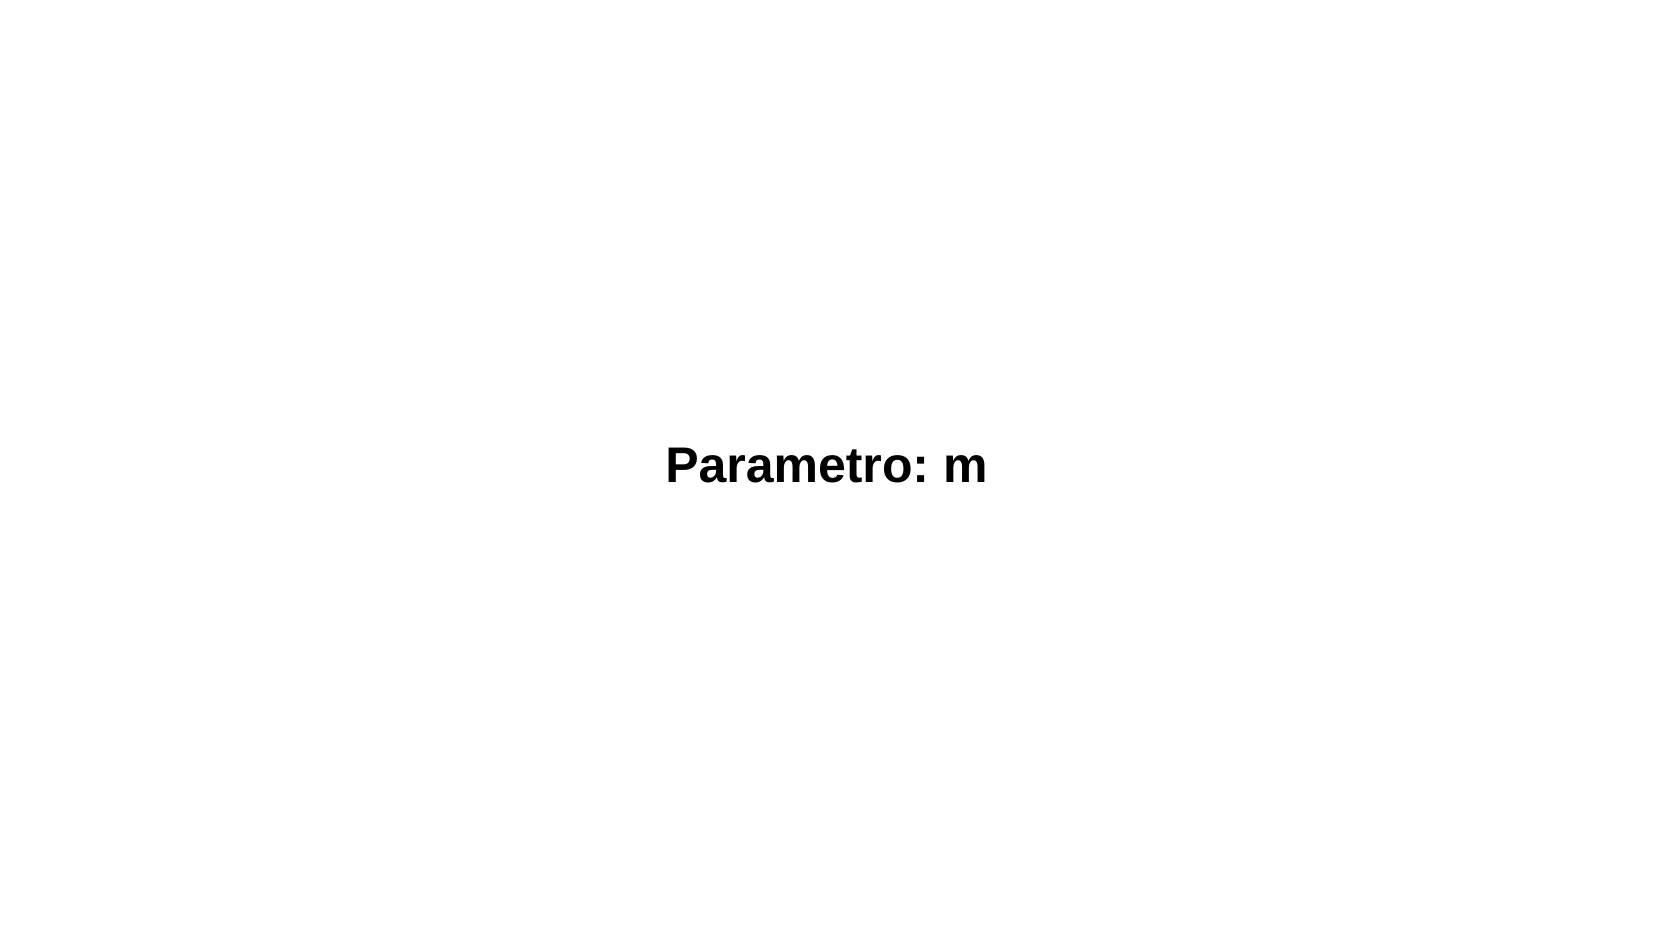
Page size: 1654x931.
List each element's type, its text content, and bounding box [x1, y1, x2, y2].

text_box Parametro: m [650, 429, 1003, 501]
